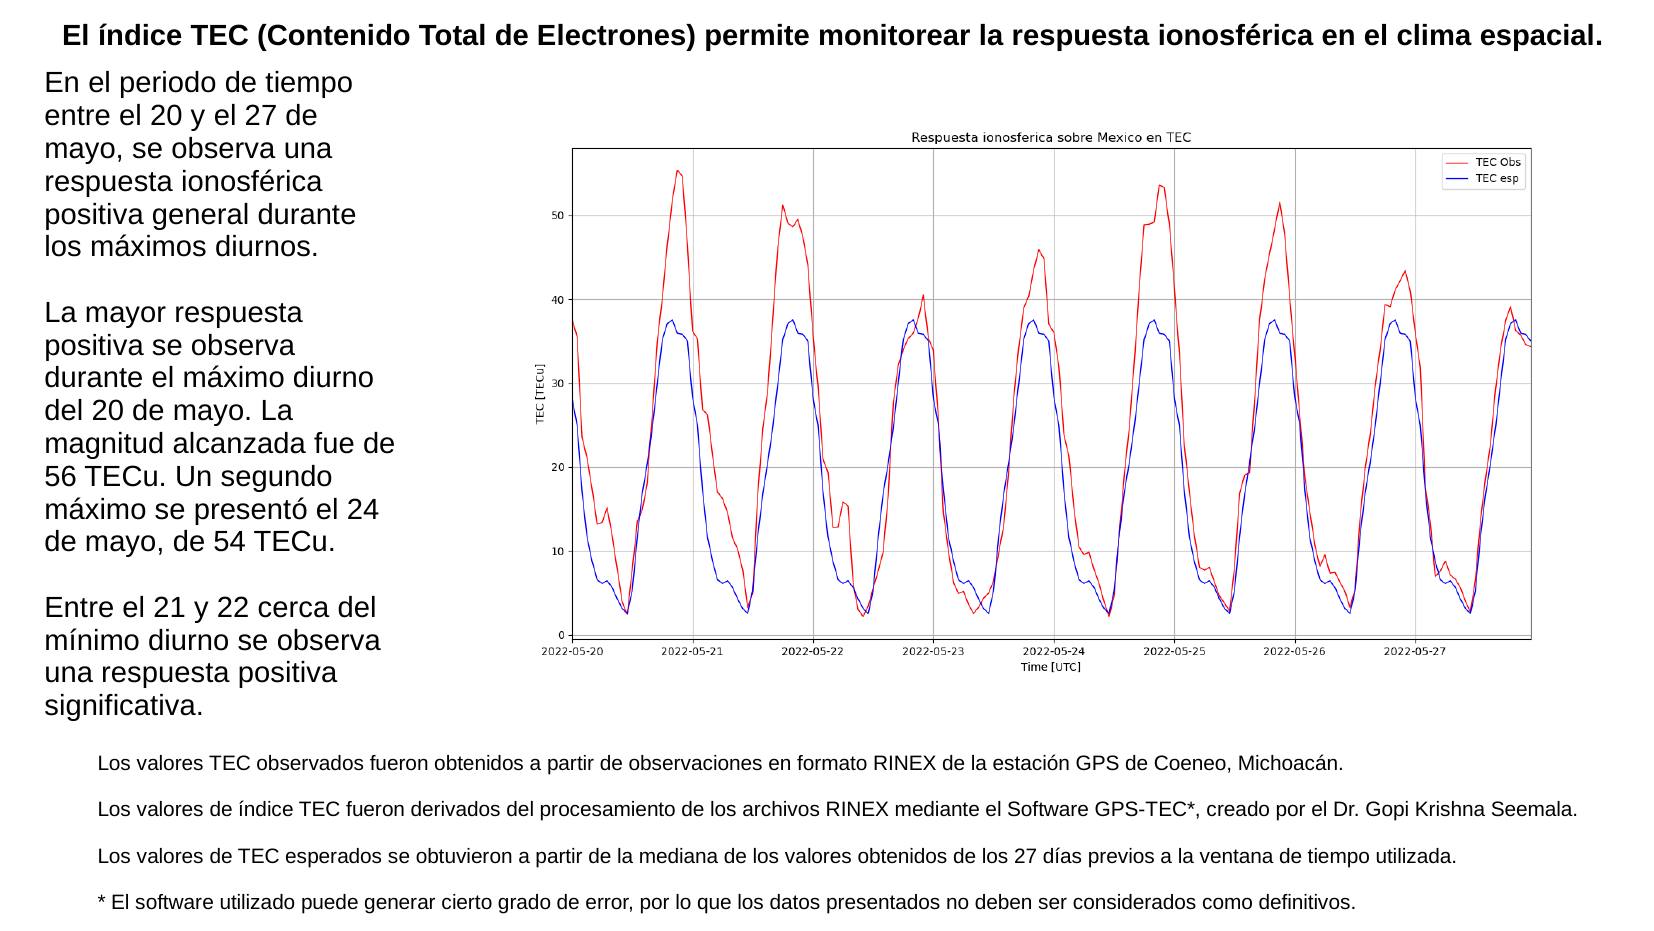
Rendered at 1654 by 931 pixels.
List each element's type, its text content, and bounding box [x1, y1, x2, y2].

text_box El índice TEC (Contenido Total de Electrones) permite monitorear la respuesta ionosférica en el clima espacial. [47, 11, 1654, 71]
picture [417, 71, 1654, 709]
text_box En el periodo de tiempo entre el 20 y el 27 de mayo, se observa una respuesta ionosférica positiva general durante los máximos diurnos. La mayor respuesta positiva se observa durante el máximo diurno del 20 de mayo. La magnitud alcanzada fue de 56 TECu. Un segundo máximo se presentó el 24 de mayo, de 54 TECu. Entre el 21 y 22 cerca del mínimo diurno se observa una respuesta positiva significativa. [29, 59, 418, 931]
text_box Los valores TEC observados fueron obtenidos a partir de observaciones en formato RINEX de la estación GPS de Coeneo, Michoacán. Los valores de índice TEC fueron derivados del procesamiento de los archivos RINEX mediante el Software GPS-TEC*, creado por el Dr. Gopi Krishna Seemala. Los valores de TEC esperados se obtuvieron a partir de la mediana de los valores obtenidos de los 27 días previos a la ventana de tiempo utilizada. * El software utilizado puede generar cierto grado de error, por lo que los datos presentados no deben ser considerados como definitivos. [82, 744, 1654, 931]
